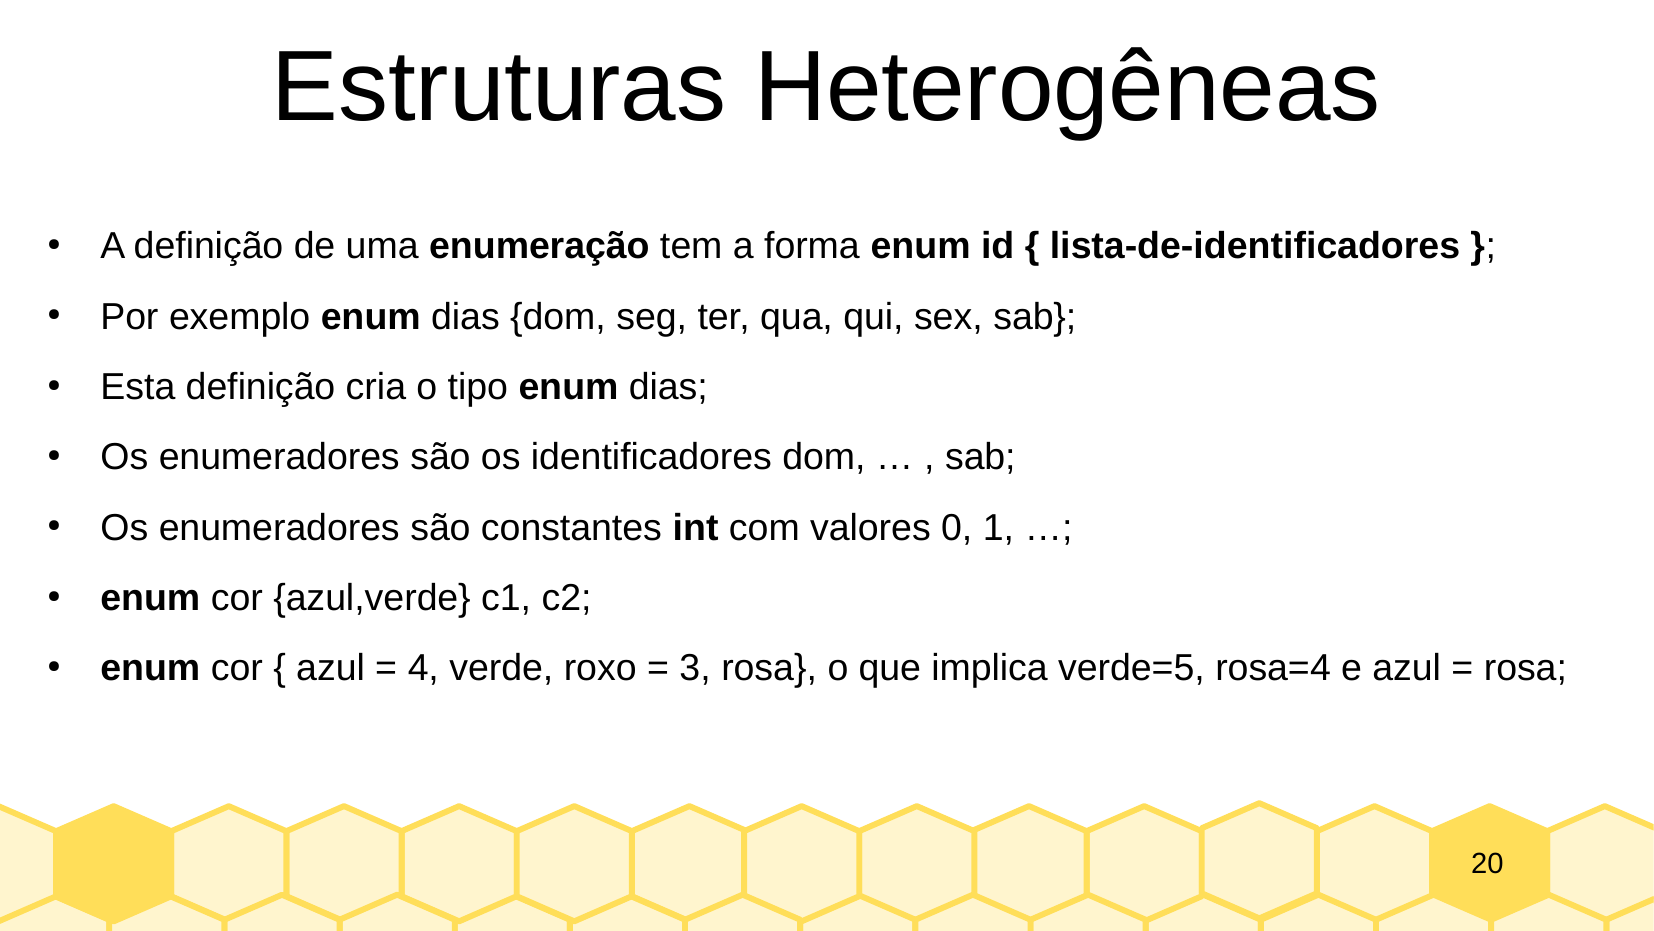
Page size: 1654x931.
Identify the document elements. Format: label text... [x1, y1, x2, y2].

list A definição de uma enumeração tem a forma enum id { lista-de-identificadores }; Por exemplo enum dias {dom, seg, ter, qua, qui, sex, sab}; Esta definição cria o tipo enum dias; Os enumeradores são os identificadores dom, … , sab; Os enumeradores são constantes int com valores 0, 1, …; enum cor {azul,verde} c1, c2; enum cor { azul = 4, verde, roxo = 3, rosa}, o que implica verde=5, rosa=4 e azul = rosa; [29, 218, 1625, 739]
title Estruturas Heterogêneas [29, 11, 1625, 160]
